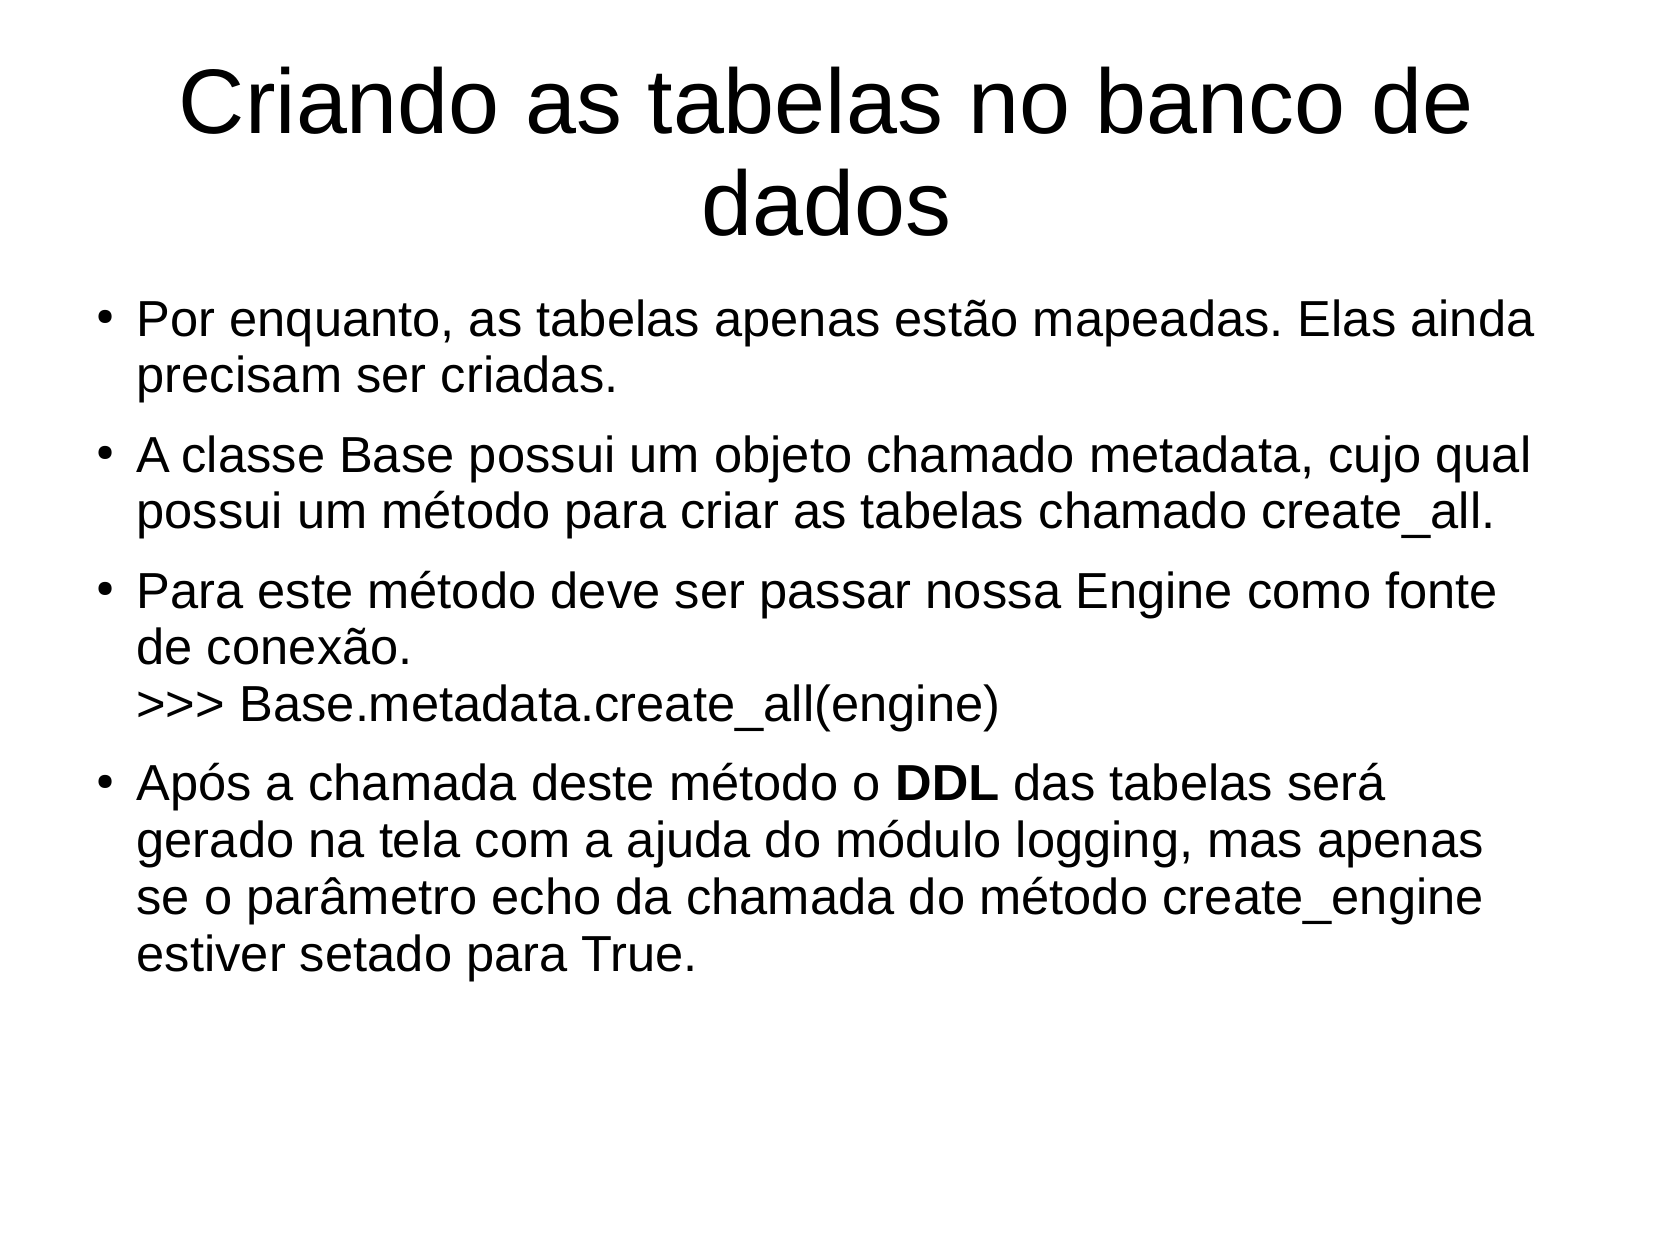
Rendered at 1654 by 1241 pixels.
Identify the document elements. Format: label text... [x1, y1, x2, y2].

list Por enquanto, as tabelas apenas estão mapeadas. Elas ainda precisam ser criadas. A classe Base possui um objeto chamado metadata, cujo qual possui um método para criar as tabelas chamado create_all. Para este método deve ser passar nossa Engine como fonte de conexão. >>> Base.metadata.create_all(engine) Após a chamada deste método o DDL das tabelas será gerado na tela com a ajuda do módulo logging, mas apenas se o parâmetro echo da chamada do método create_engine estiver setado para True. [82, 290, 1538, 1010]
title Criando as tabelas no banco de dados [82, 49, 1571, 257]
